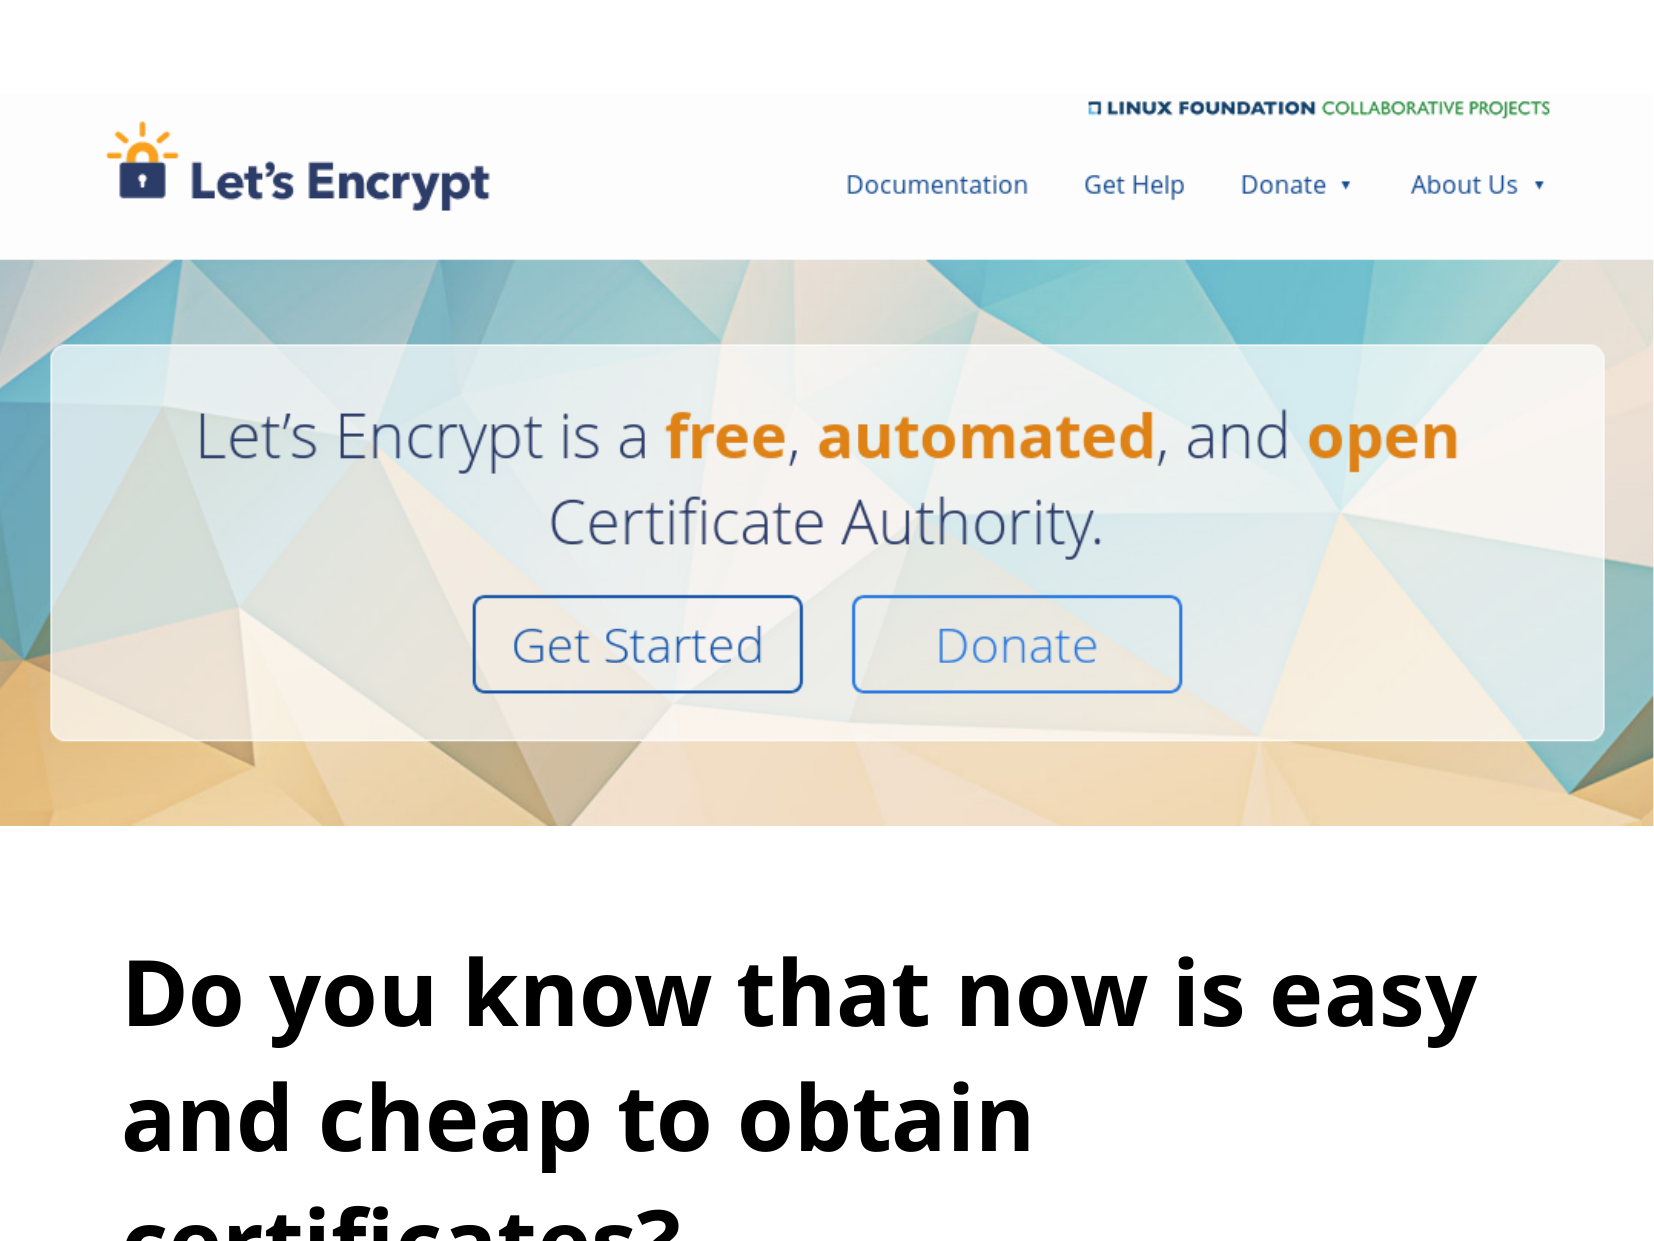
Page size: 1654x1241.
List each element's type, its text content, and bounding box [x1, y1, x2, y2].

text_box Do you know that now is easy and cheap to obtain certificates? [106, 921, 1512, 1157]
picture [0, 94, 1654, 826]
